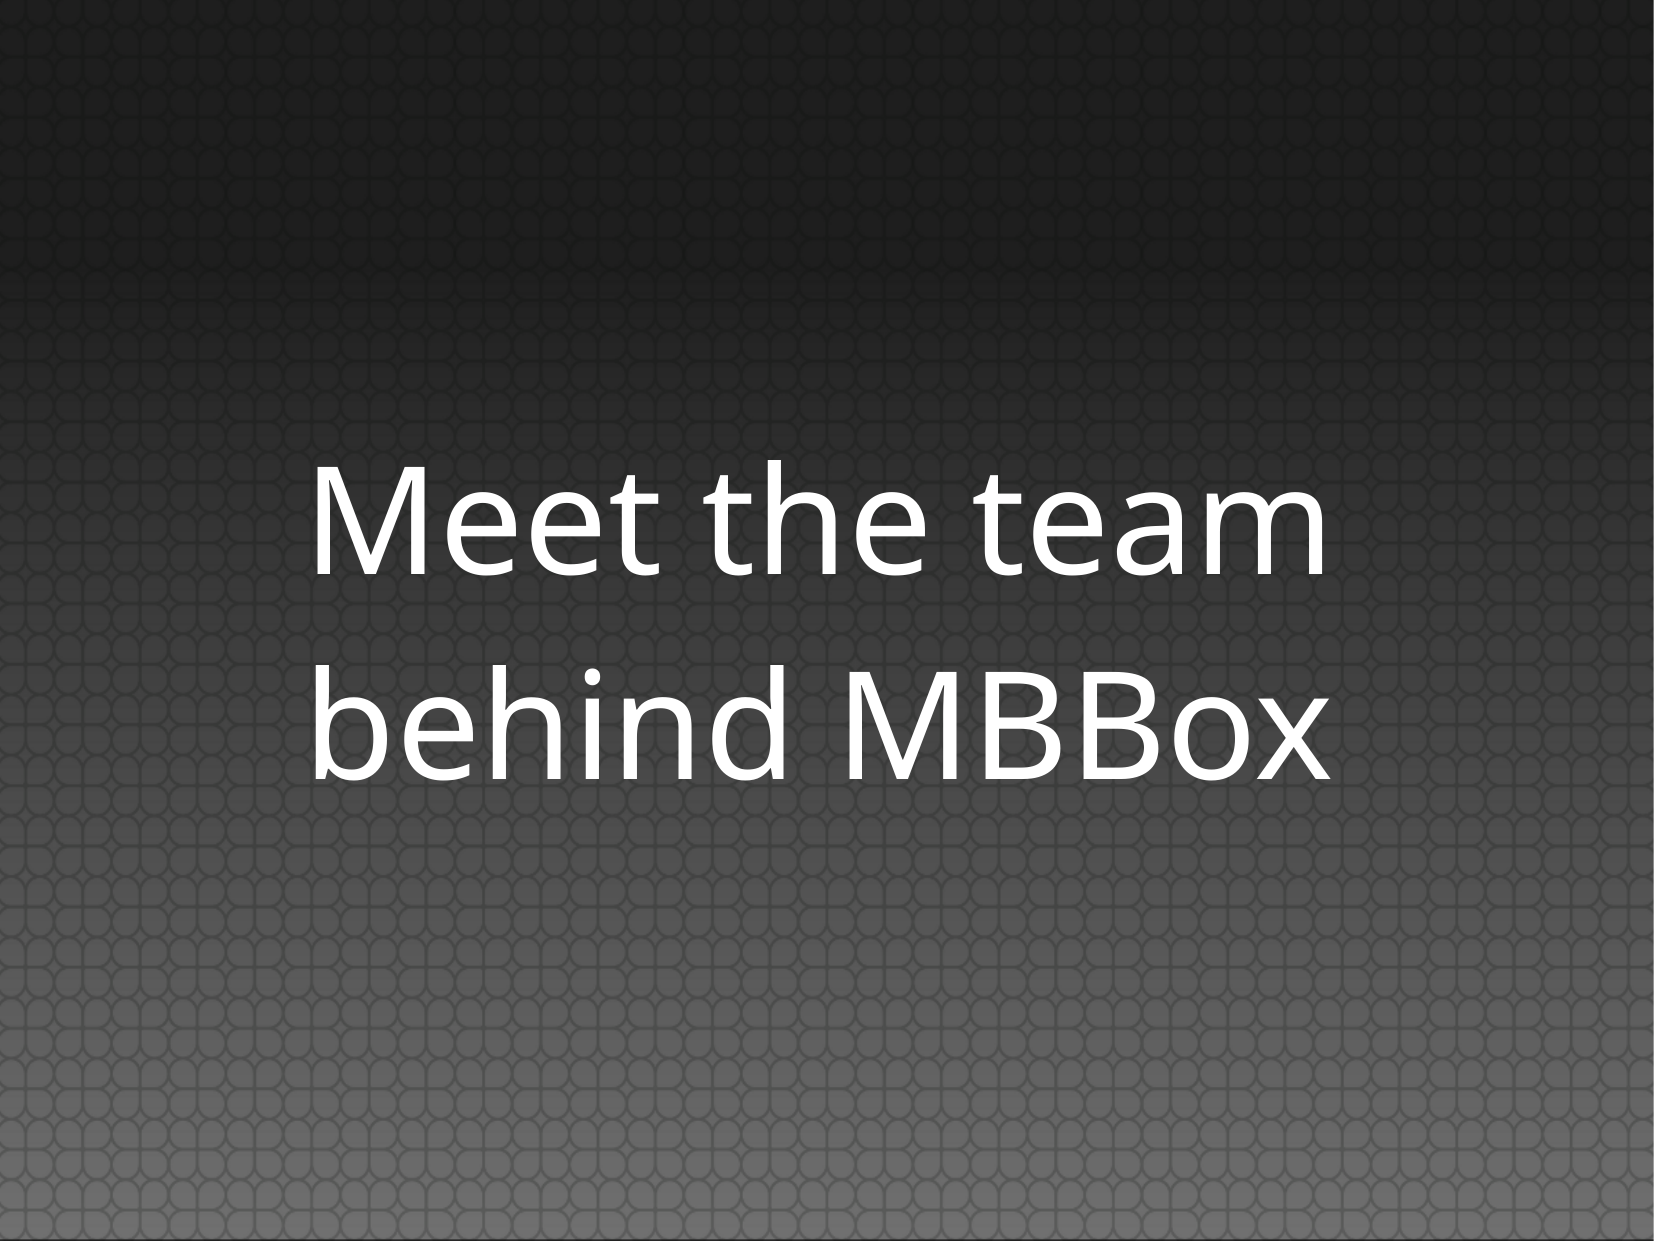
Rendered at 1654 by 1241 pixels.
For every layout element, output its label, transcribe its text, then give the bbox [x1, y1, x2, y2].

title Meet the team behind MBBox [75, 451, 1564, 787]
picture [0, 0, 1654, 1241]
